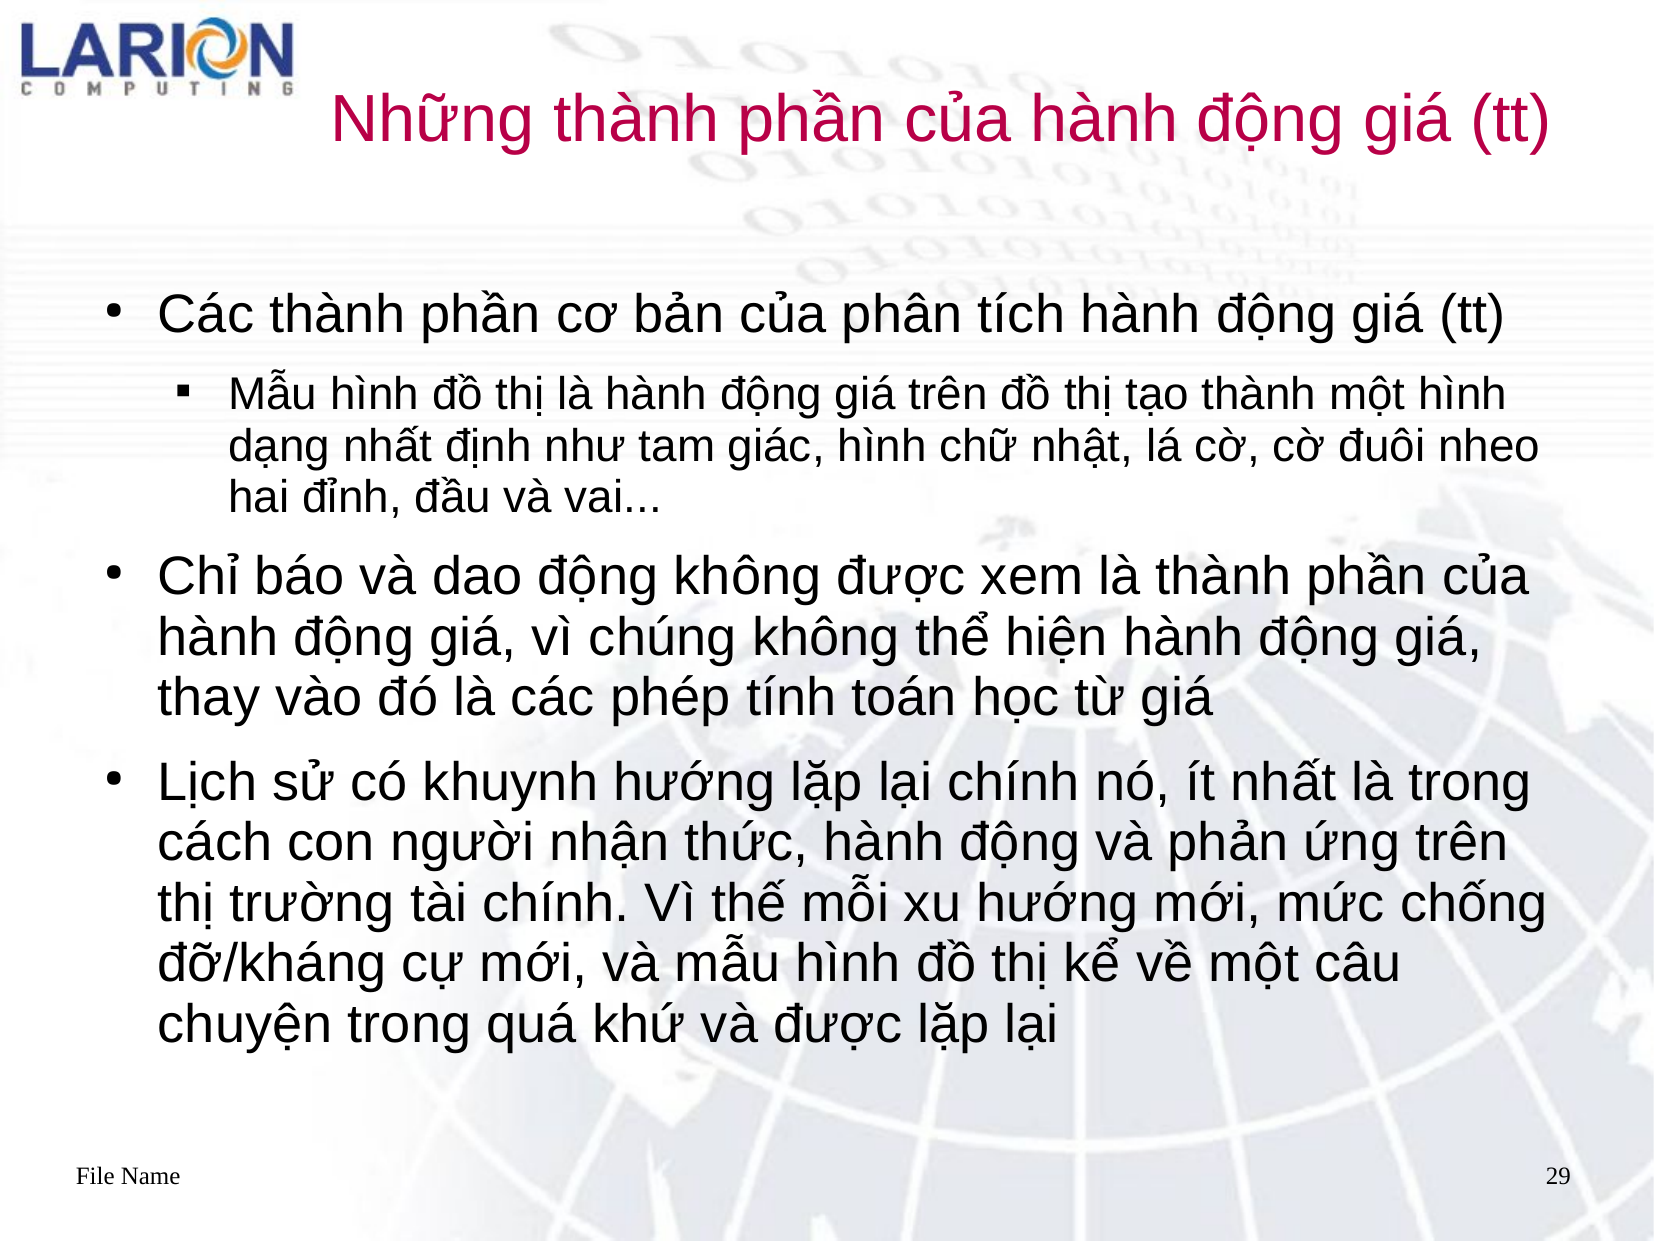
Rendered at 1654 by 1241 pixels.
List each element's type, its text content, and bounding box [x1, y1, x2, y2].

picture [0, 0, 1654, 1241]
list Các thành phần cơ bản của phân tích hành động giá (tt) Mẫu hình đồ thị là hành động giá trên đồ thị tạo thành một hình dạng nhất định như tam giác, hình chữ nhật, lá cờ, cờ đuôi nheo hai đỉnh, đầu và vai... Chỉ báo và dao động không được xem là thành phần của hành động giá, vì chúng không thể hiện hành động giá, thay vào đó là các phép tính toán học từ giá Lịch sử có khuynh hướng lặp lại chính nó, ít nhất là trong cách con người nhận thức, hành động và phản ứng trên thị trường tài chính. Vì thế mỗi xu hướng mới, mức chống đỡ/kháng cự mới, và mẫu hình đồ thị kể về một câu chuyện trong quá khứ và được lặp lại [86, 283, 1576, 1204]
title Những thành phần của hành động giá (tt) [300, 49, 1571, 188]
